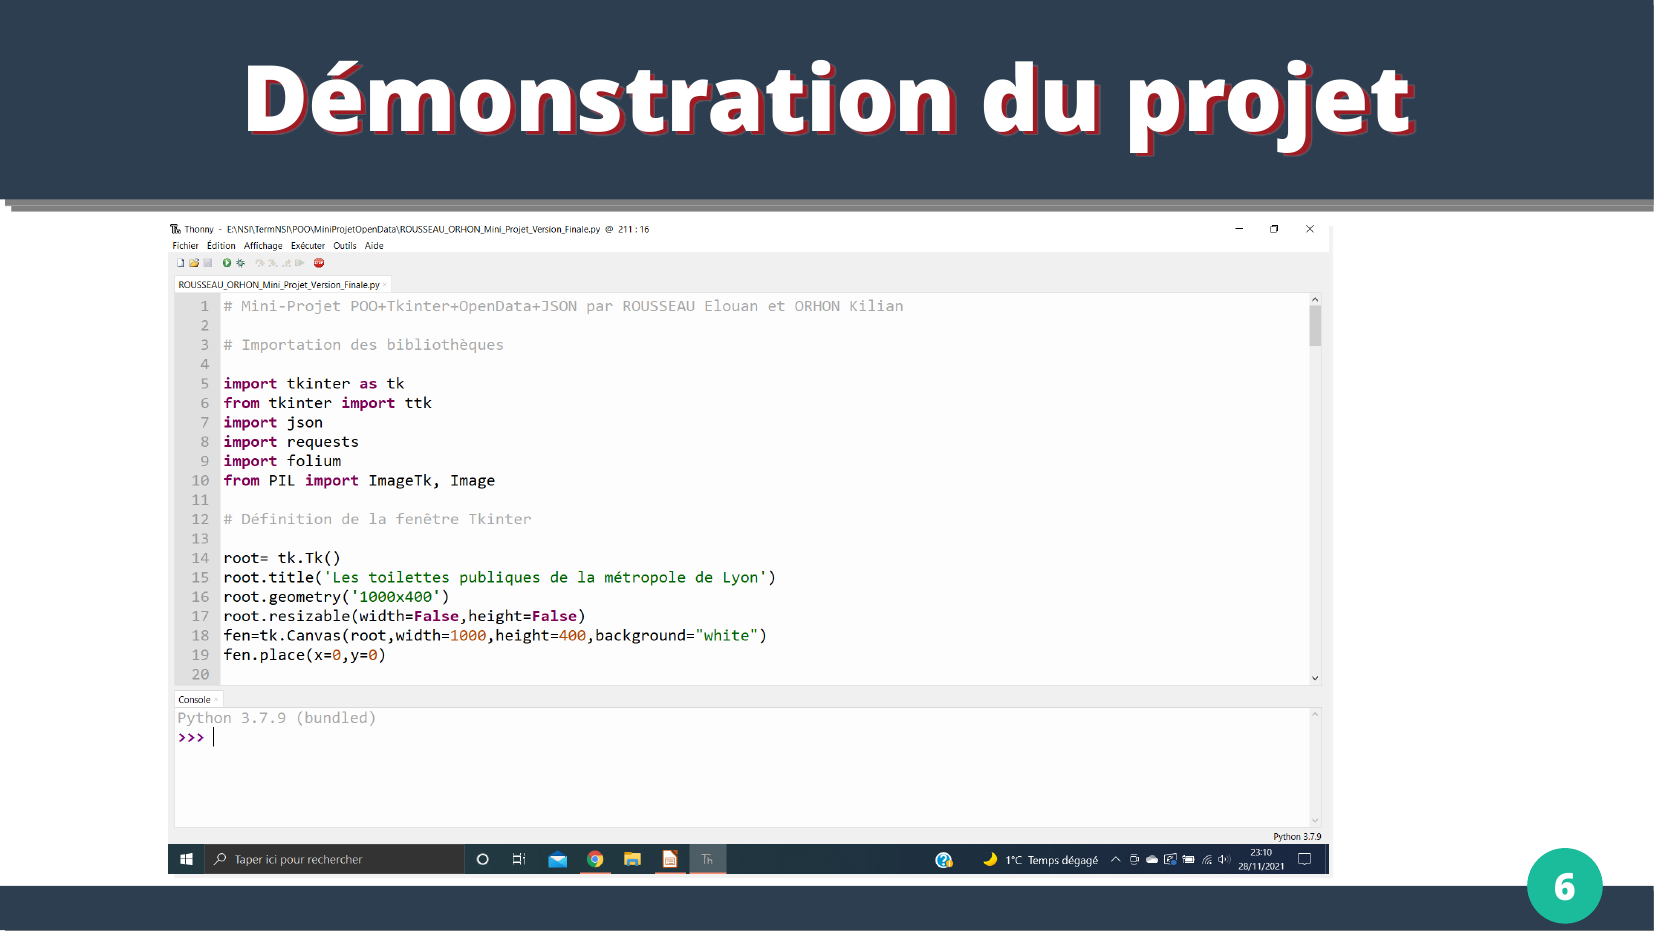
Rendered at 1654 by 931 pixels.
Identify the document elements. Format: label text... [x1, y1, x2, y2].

picture [168, 220, 1329, 874]
title Démonstration du projet [59, 37, 1595, 155]
